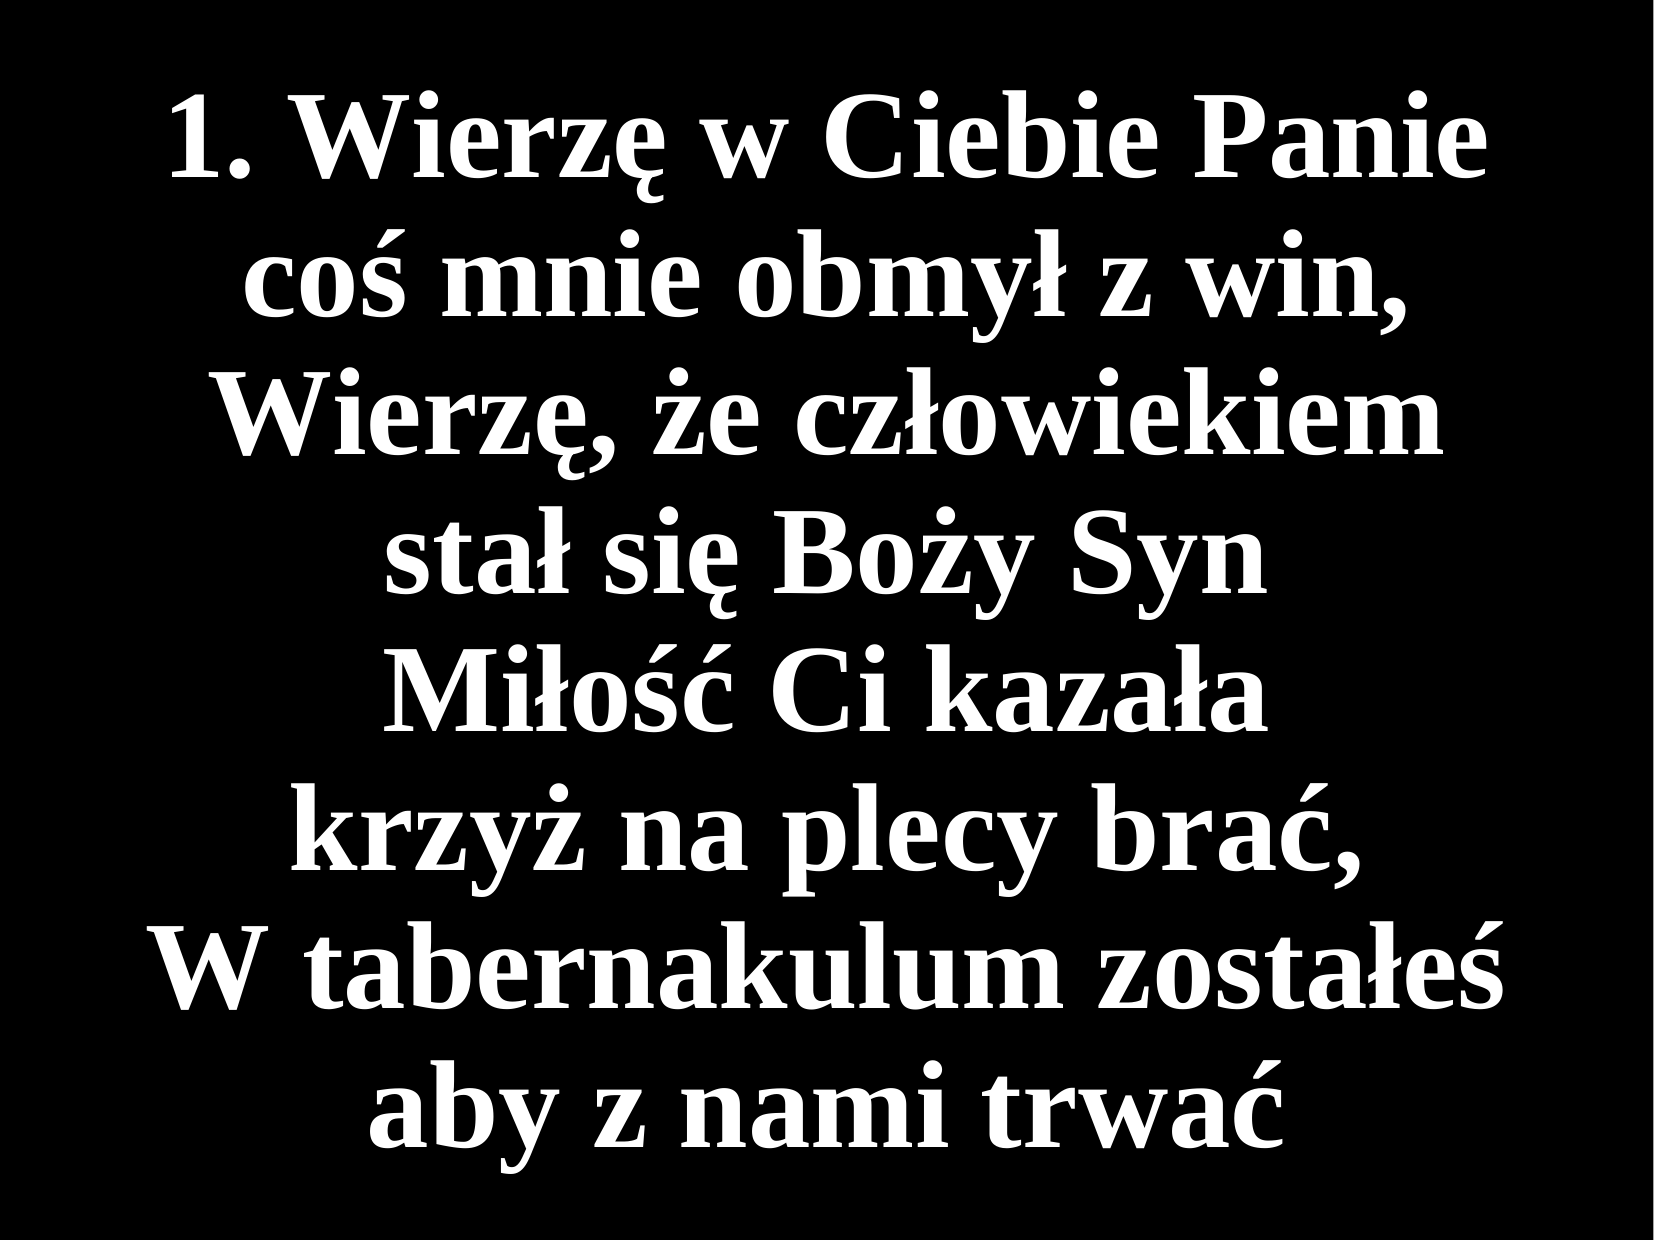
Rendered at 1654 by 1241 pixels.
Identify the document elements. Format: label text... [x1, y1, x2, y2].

title 1. Wierzę w Ciebie Panie coś mnie obmył z win, Wierzę, że człowiekiem stał się Boży Syn Miłość Ci kazała krzyż na plecy brać, W tabernakulum zostałeś aby z nami trwać [0, 0, 1654, 1241]
